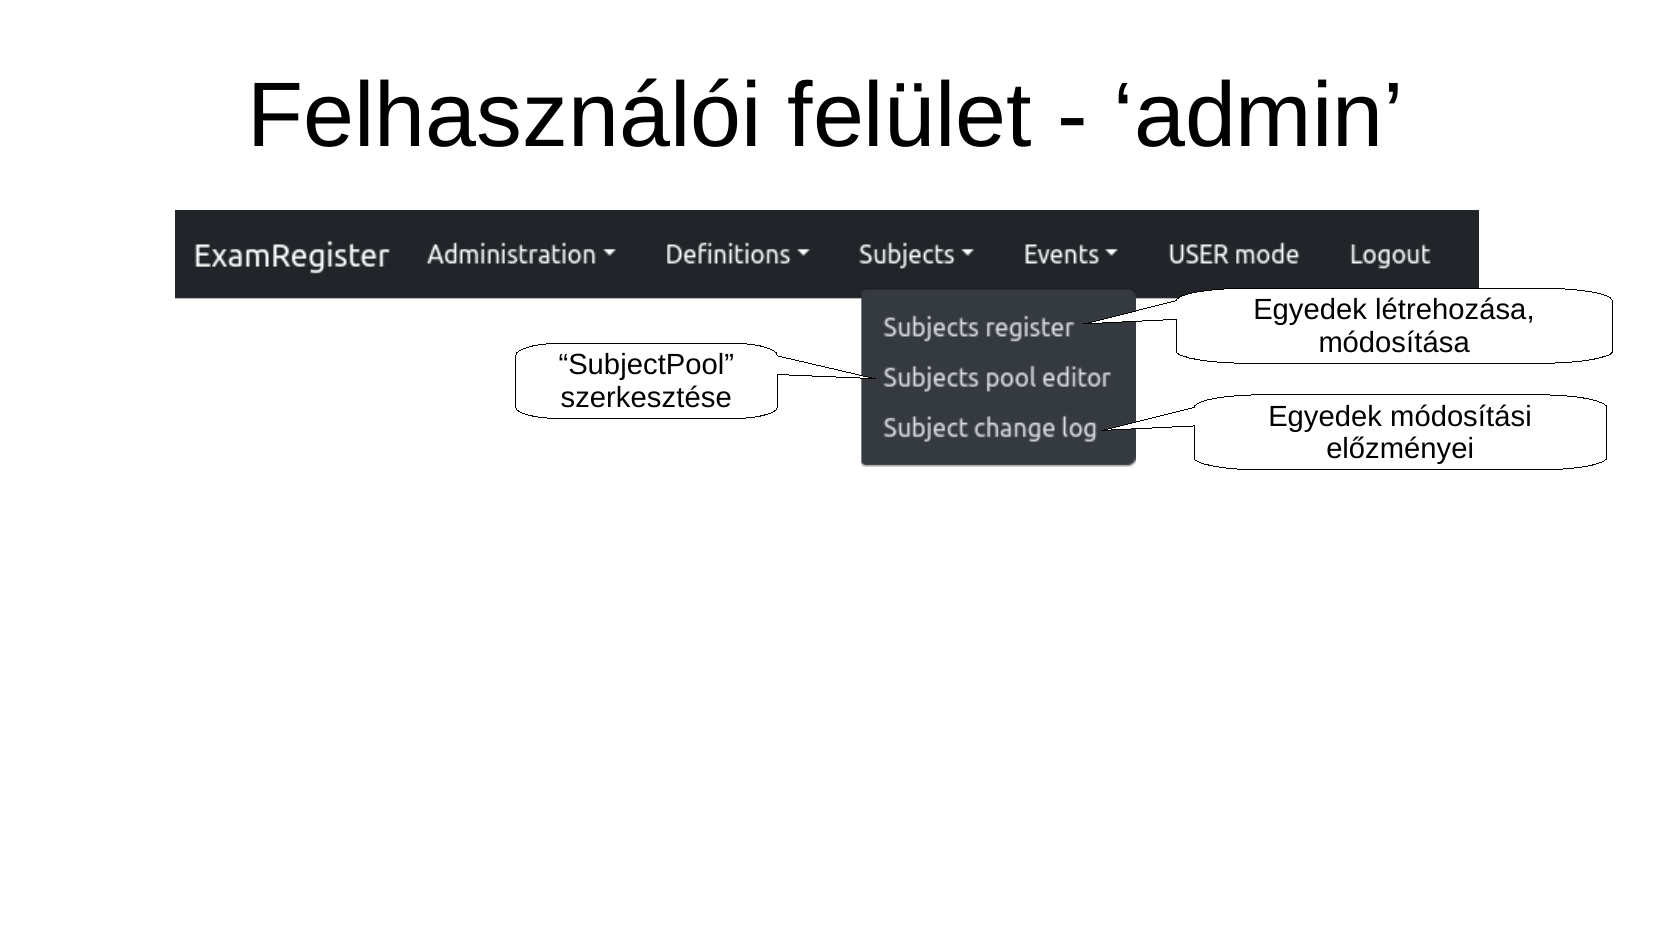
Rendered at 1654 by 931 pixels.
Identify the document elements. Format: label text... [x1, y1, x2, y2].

text_box “SubjectPool” szerkesztése [515, 343, 876, 419]
text_box Egyedek létrehozása, módosítása [1083, 288, 1613, 364]
picture [175, 210, 1479, 467]
title Felhasználói felület - ‘admin’ [82, 37, 1571, 193]
text_box Egyedek módosítási előzményei [1101, 394, 1607, 470]
